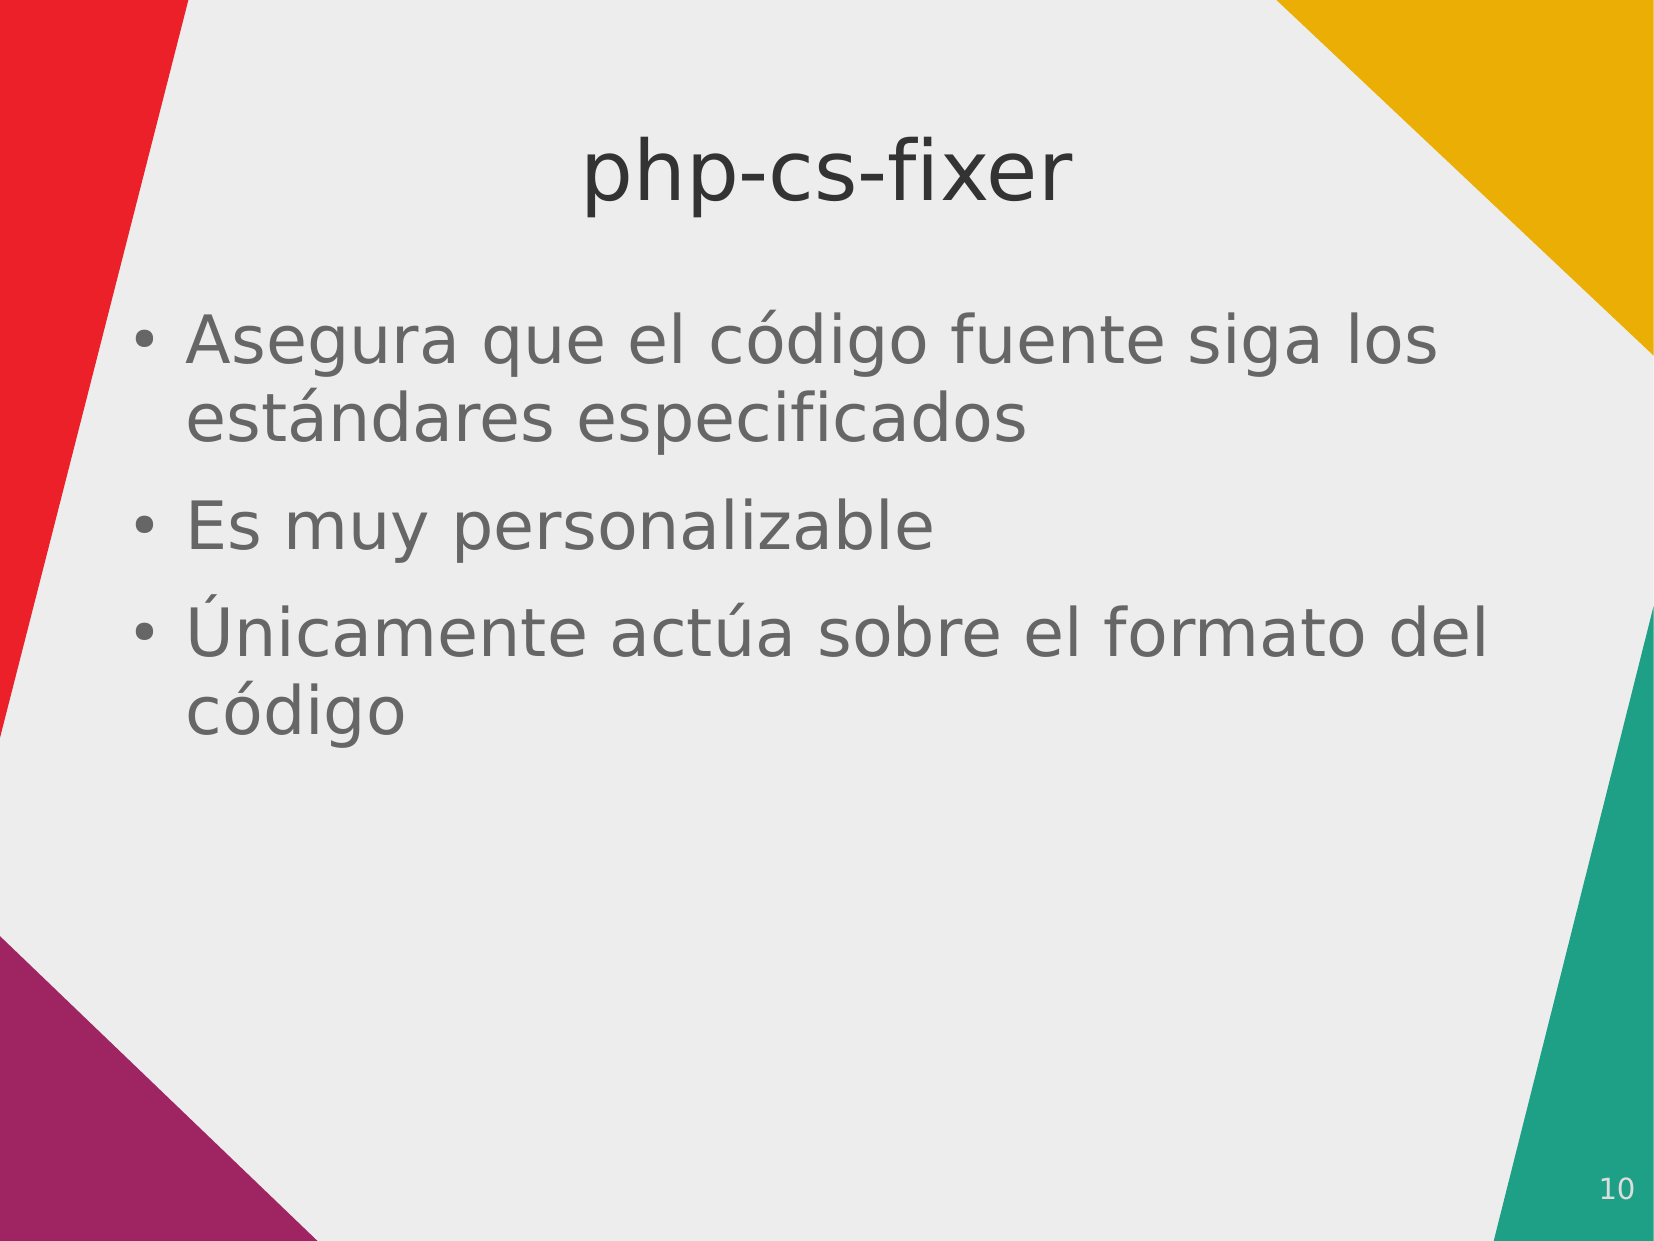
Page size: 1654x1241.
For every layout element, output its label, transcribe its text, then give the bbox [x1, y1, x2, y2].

list Asegura que el código fuente siga los estándares especificados Es muy personalizable Únicamente actúa sobre el formato del código [114, 302, 1539, 1033]
title php-cs-fixer [114, 73, 1539, 271]
